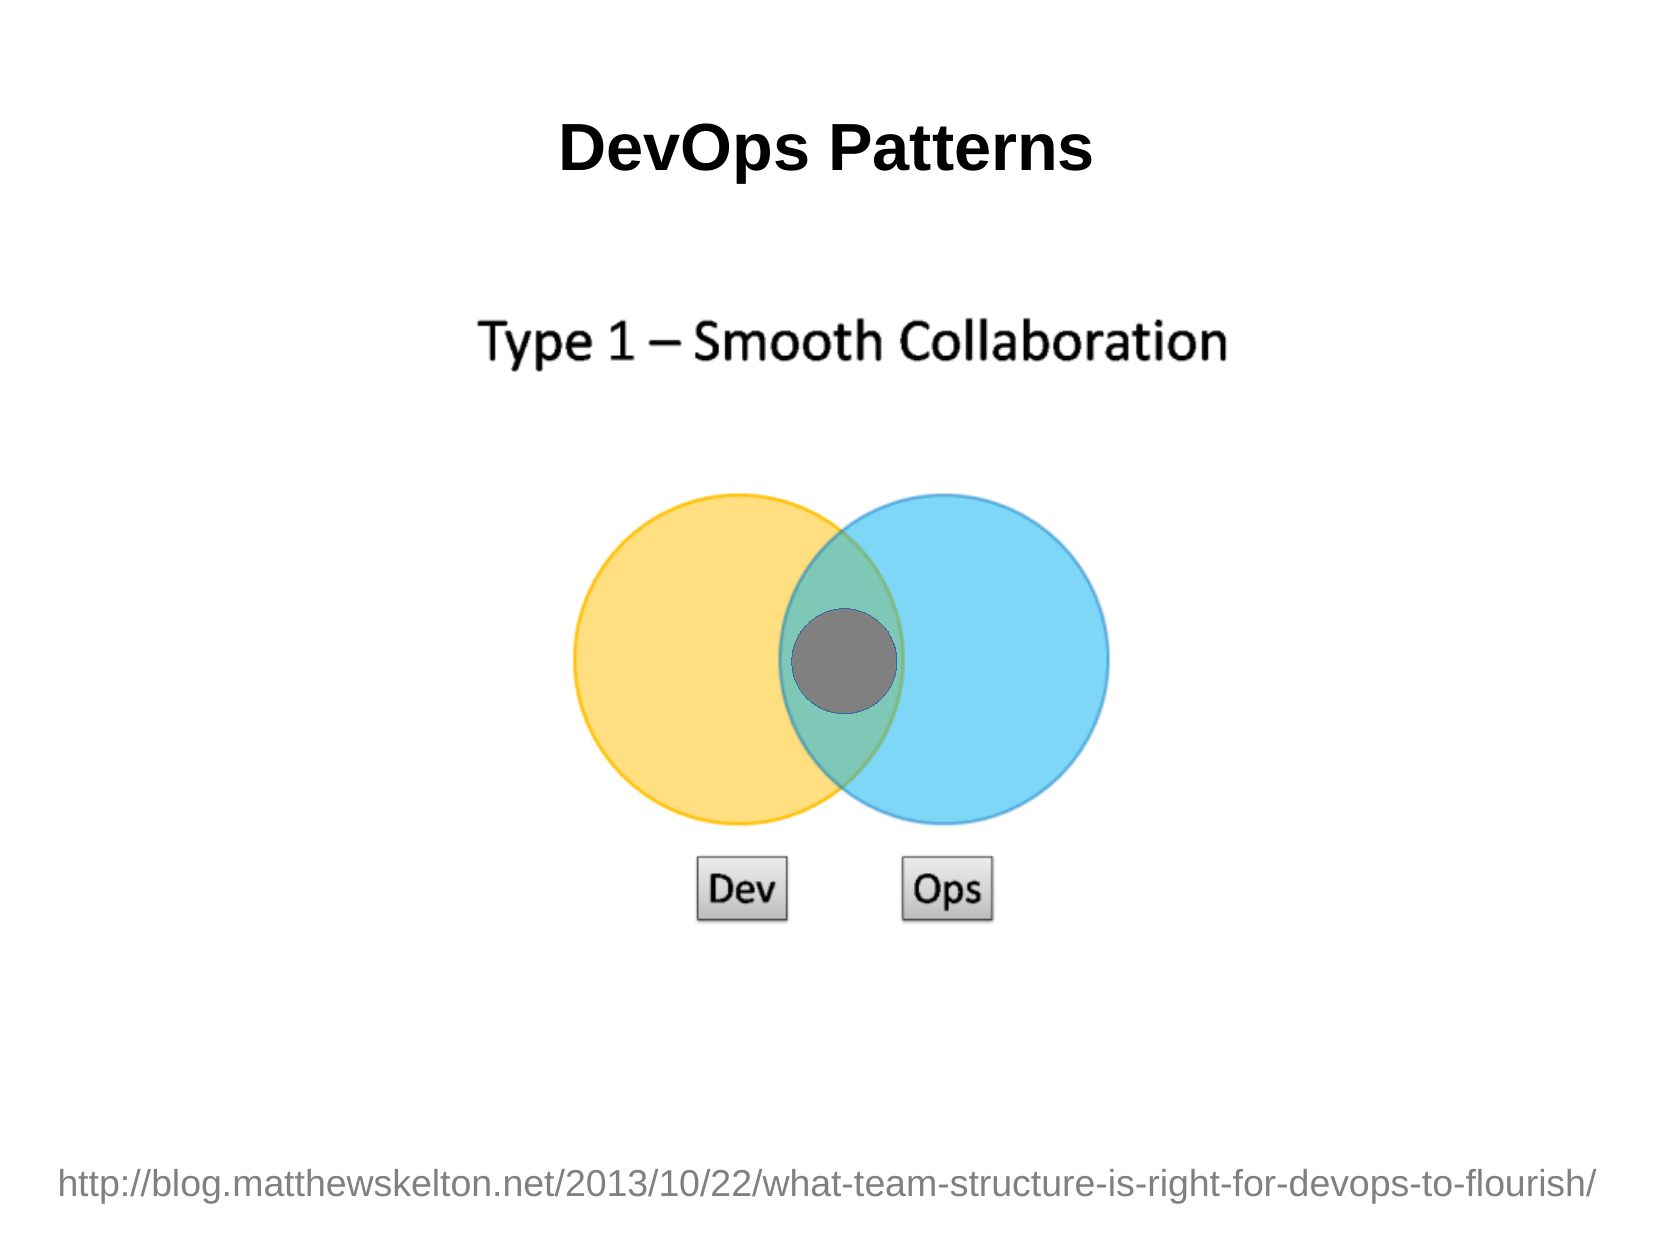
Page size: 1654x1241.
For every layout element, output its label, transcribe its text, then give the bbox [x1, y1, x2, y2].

picture [361, 248, 1346, 988]
text_box [791, 608, 897, 714]
text_box http://blog.matthewskelton.net/2013/10/22/what-team-structure-is-right-for-devops-to-flourish/ [42, 1155, 1611, 1212]
subtitle DevOps Patterns [82, 0, 1571, 628]
